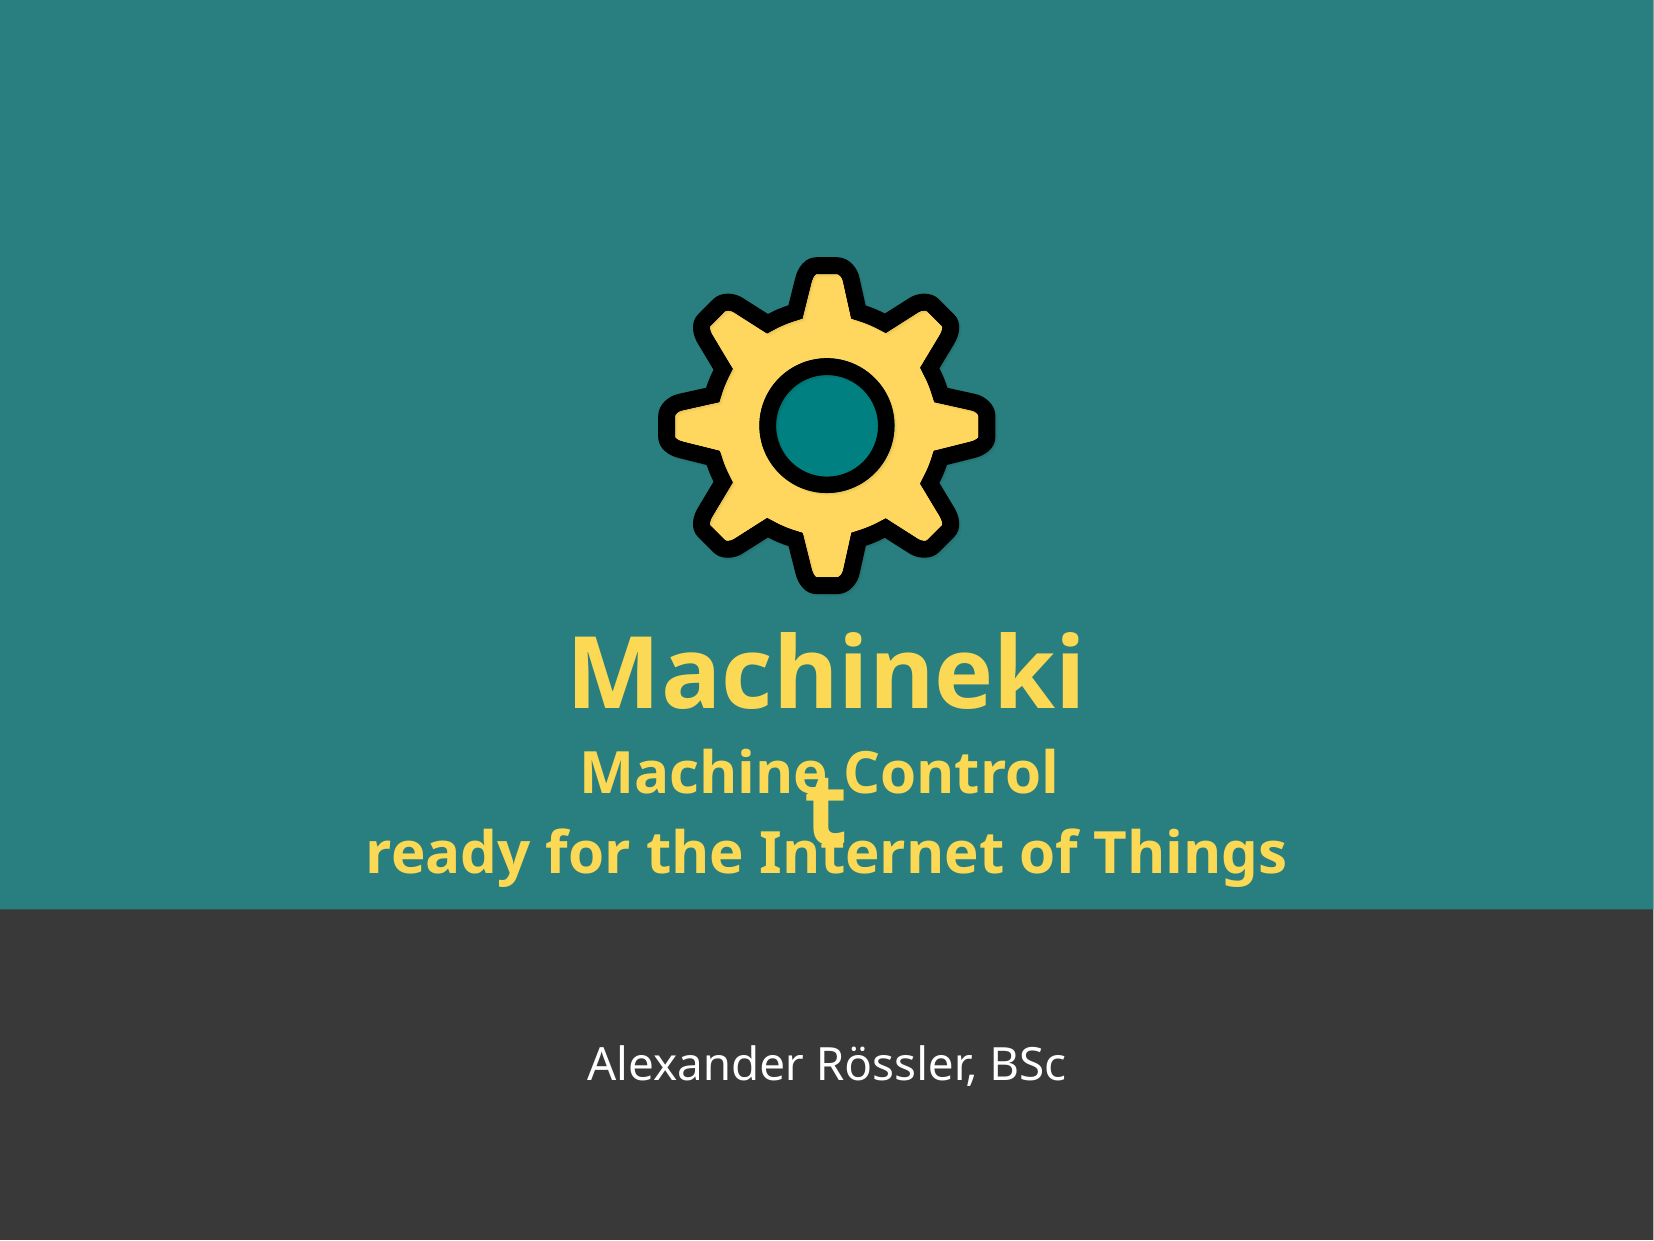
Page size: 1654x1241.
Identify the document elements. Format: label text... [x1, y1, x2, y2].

title Machine Control ready for the Internet of Things [59, 732, 1595, 890]
subtitle Alexander Rössler, BSc [59, 944, 1595, 1182]
